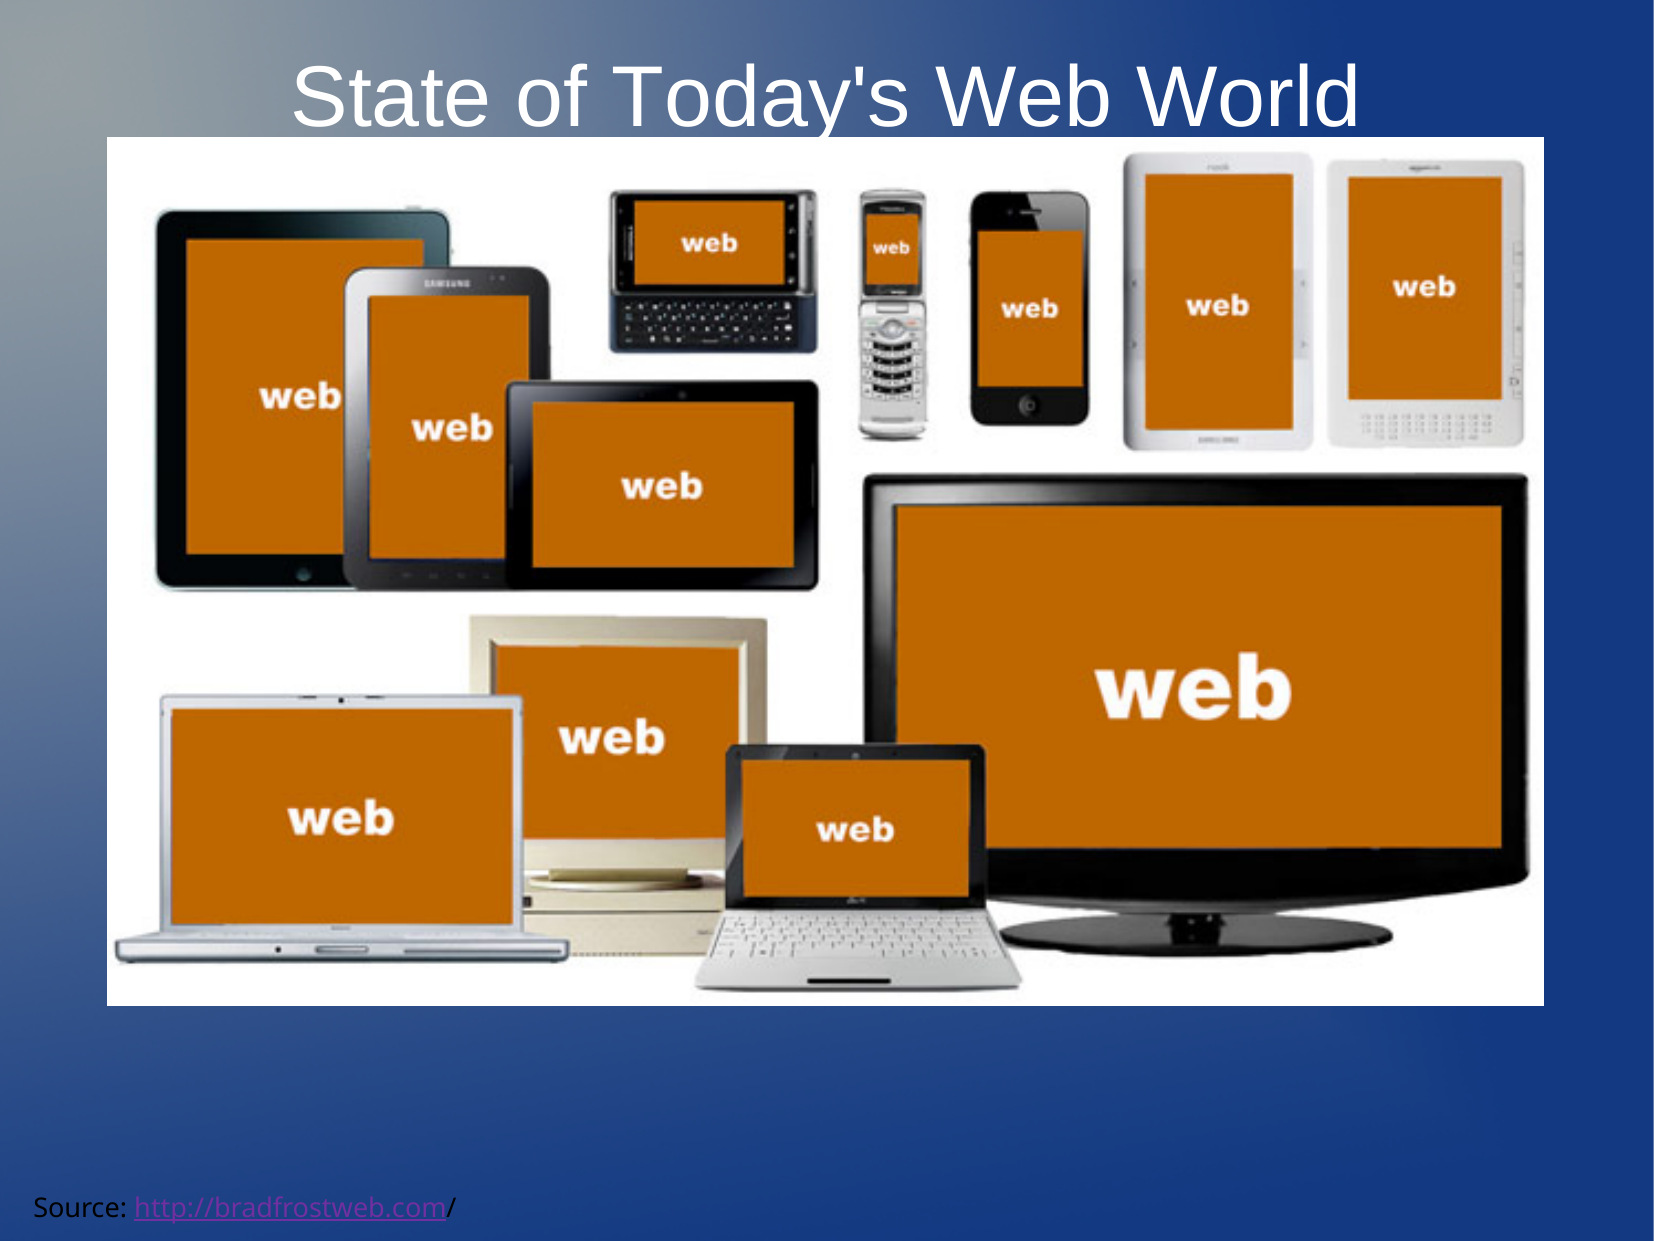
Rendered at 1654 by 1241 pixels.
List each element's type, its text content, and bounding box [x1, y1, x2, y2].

text_box Source: http://bradfrostweb.com/ [33, 1184, 483, 1232]
title State of Today's Web World [161, 0, 1492, 152]
picture [0, 0, 1654, 1241]
